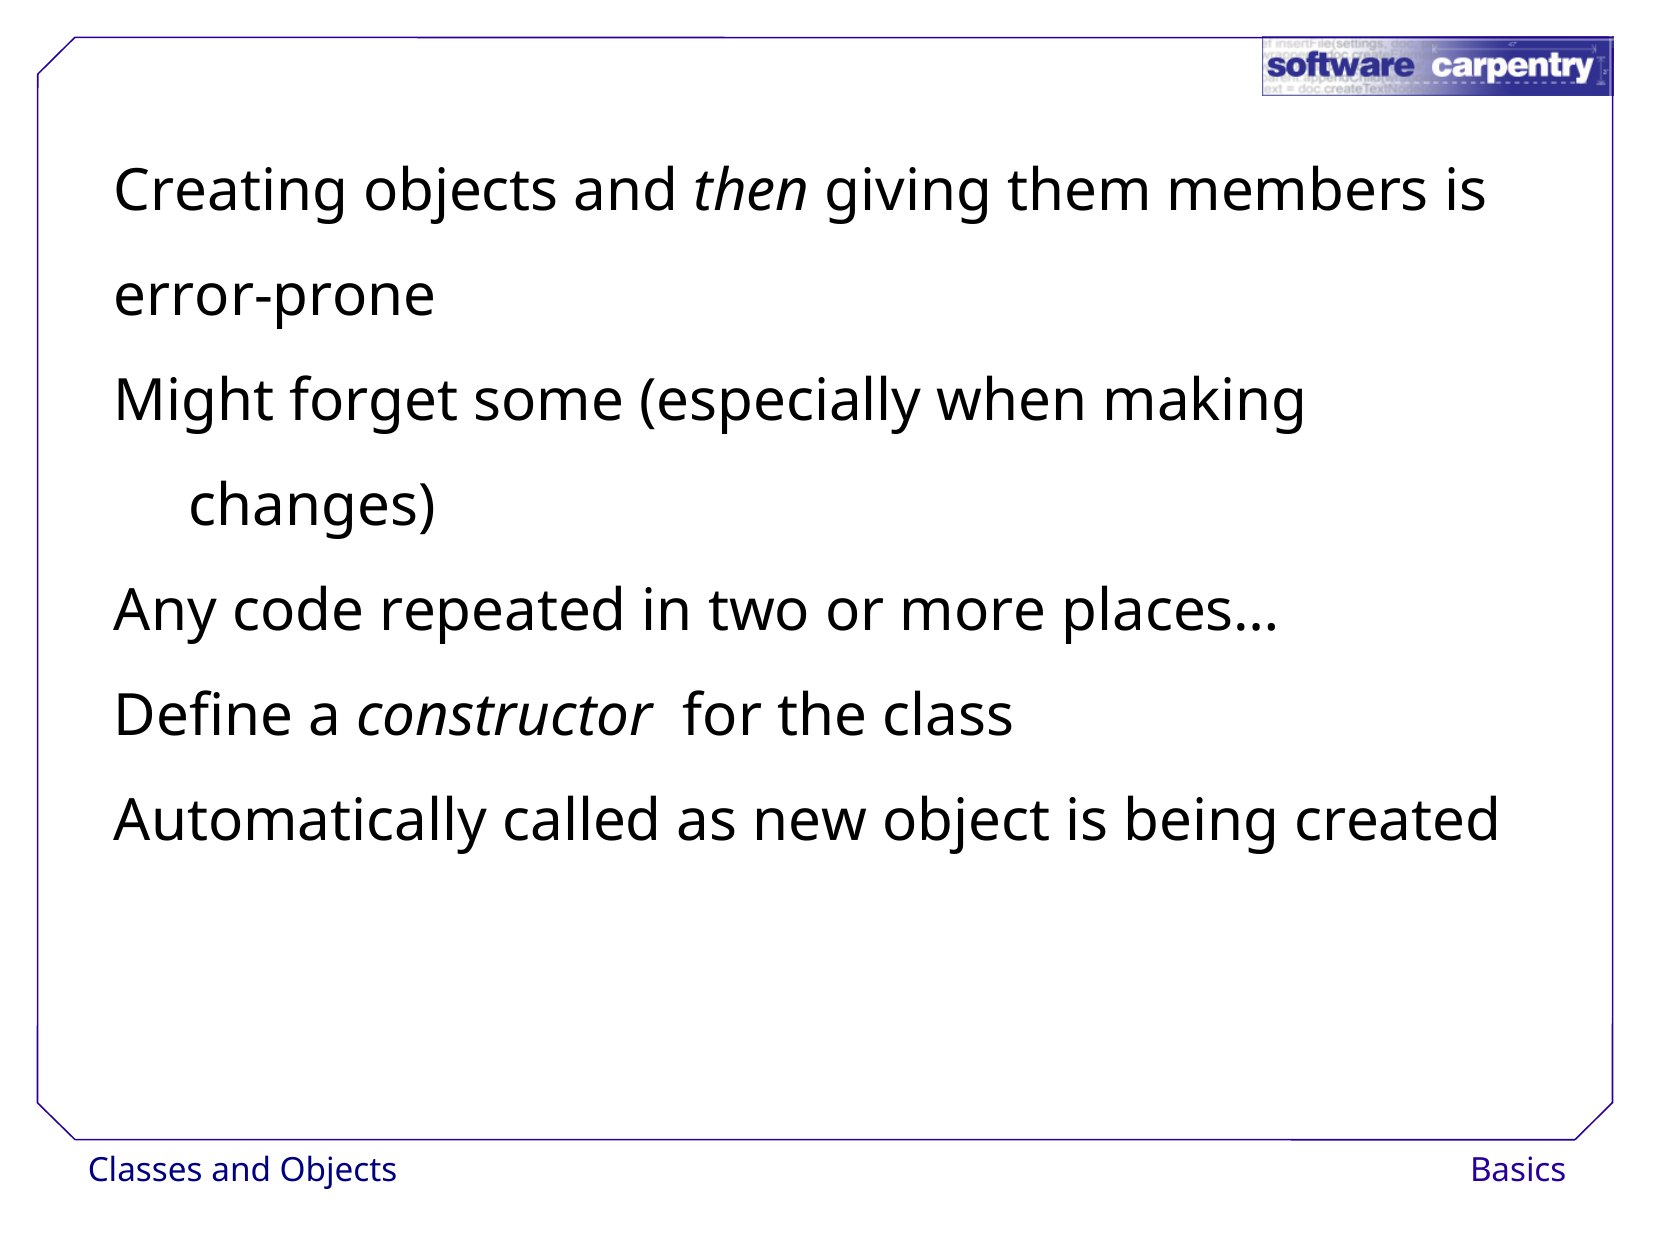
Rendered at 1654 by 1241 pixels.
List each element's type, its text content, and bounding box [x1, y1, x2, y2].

text_box Creating objects and then giving them members is error-prone Might forget some (especially when making changes) Any code repeated in two or more places… Define a constructor for the class Automatically called as new object is being created [99, 109, 1517, 860]
picture [1262, 36, 1614, 96]
